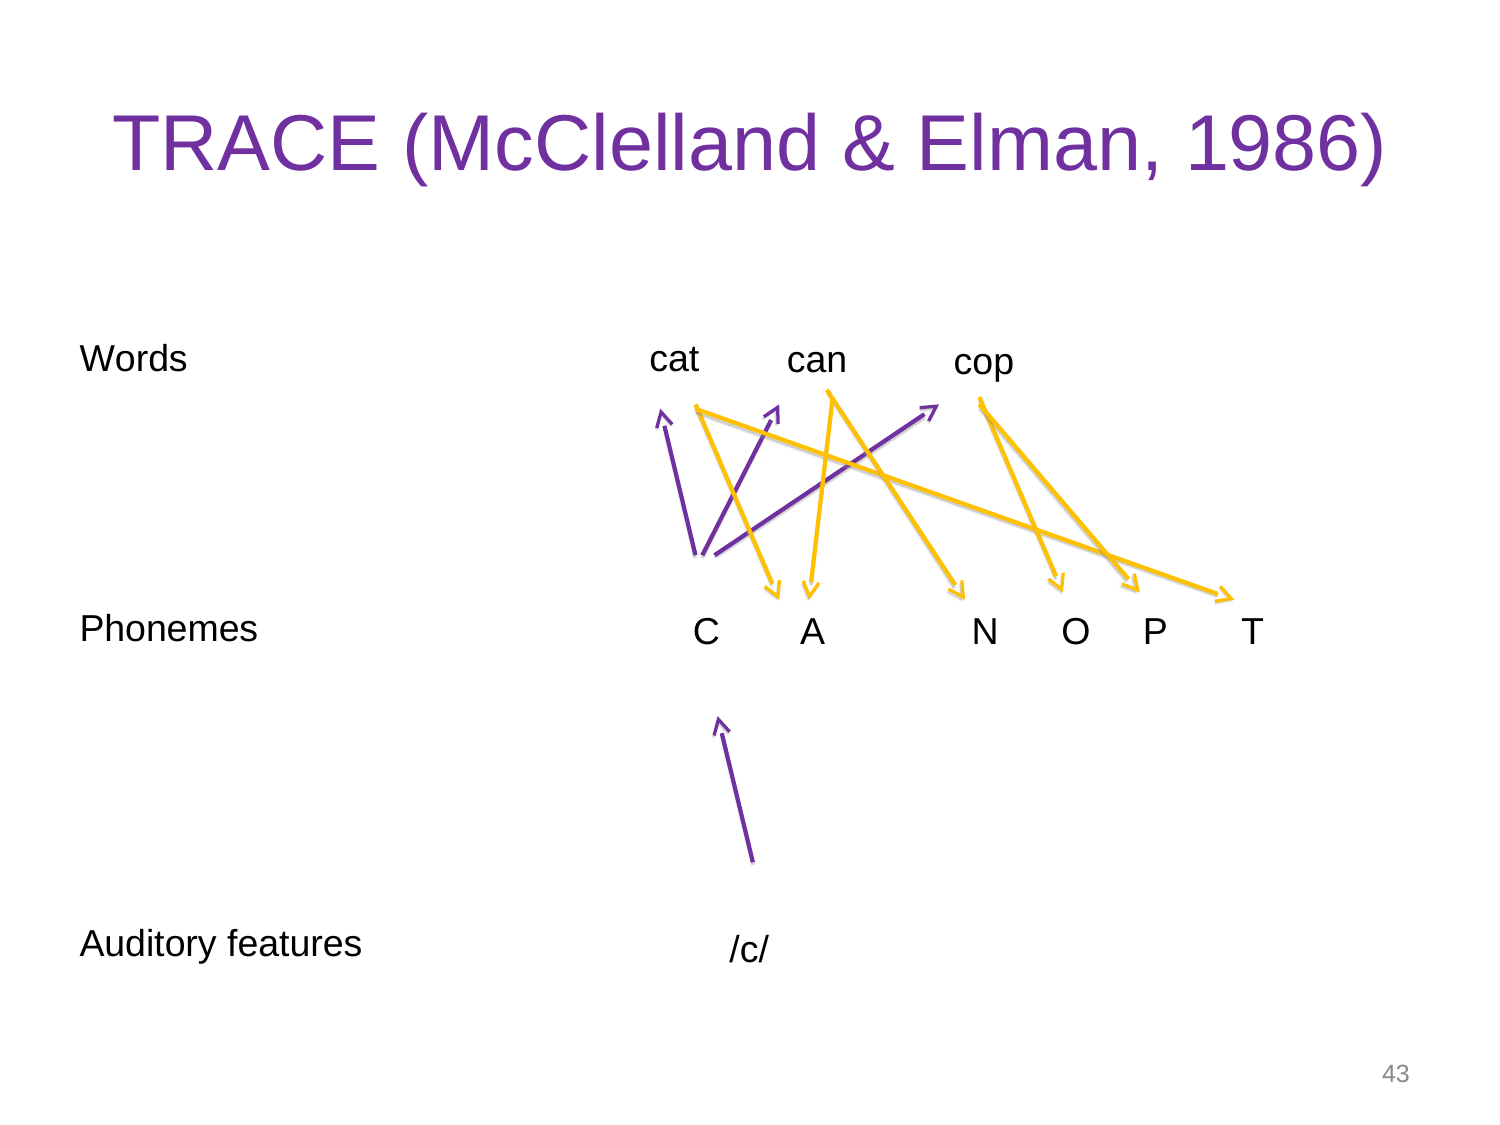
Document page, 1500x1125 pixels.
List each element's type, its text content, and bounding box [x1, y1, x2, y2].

text_box Words Phonemes Auditory features [64, 326, 455, 972]
title TRACE (McClelland & Elman, 1986) [75, 45, 1426, 233]
text_box A N O P T [774, 599, 1462, 661]
text_box /c/ [714, 916, 833, 978]
text_box cop [939, 329, 1058, 390]
text_box <number> [1074, 1042, 1426, 1103]
text_box C [678, 599, 753, 661]
text_box can [772, 327, 891, 388]
text_box cat [634, 326, 753, 387]
